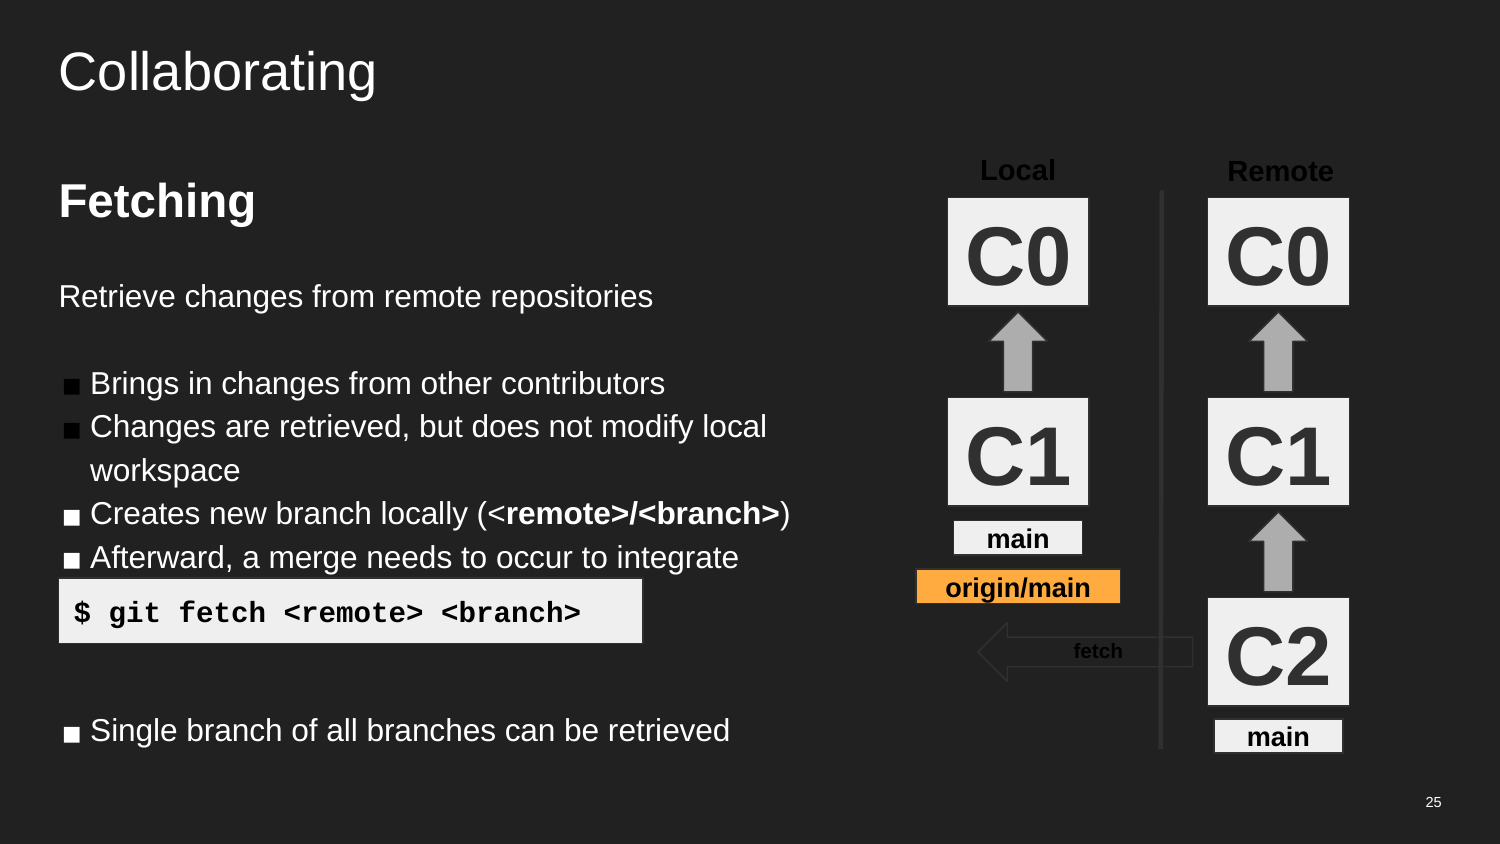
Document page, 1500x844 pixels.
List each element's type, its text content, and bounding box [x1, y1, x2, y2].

text_box C0 [947, 197, 1090, 307]
text_box main [1213, 718, 1343, 754]
text_box C2 [1207, 597, 1350, 707]
text_box C1 [947, 397, 1090, 507]
title Collaborating [58, 36, 1442, 130]
list Fetching Retrieve changes from remote repositories Brings in changes from other contributors Changes are retrieved, but does not modify local workspace Creates new branch locally (<remote>/<branch>) Afterward, a merge needs to occur to integrate Single branch of all branches can be retrieved [58, 161, 907, 754]
text_box $ git fetch <remote> <branch> [58, 577, 643, 644]
text_box origin/main [915, 568, 1121, 604]
text_box Local [947, 136, 1090, 192]
text_box Remote [1209, 137, 1352, 192]
text_box C0 [1207, 197, 1350, 307]
text_box [988, 311, 1048, 392]
text_box [1248, 311, 1308, 392]
text_box C1 [1207, 397, 1350, 507]
text_box [1248, 511, 1308, 592]
slide_number 1 [1392, 793, 1442, 815]
text_box main [953, 520, 1083, 555]
text_box fetch [1058, 622, 1155, 682]
